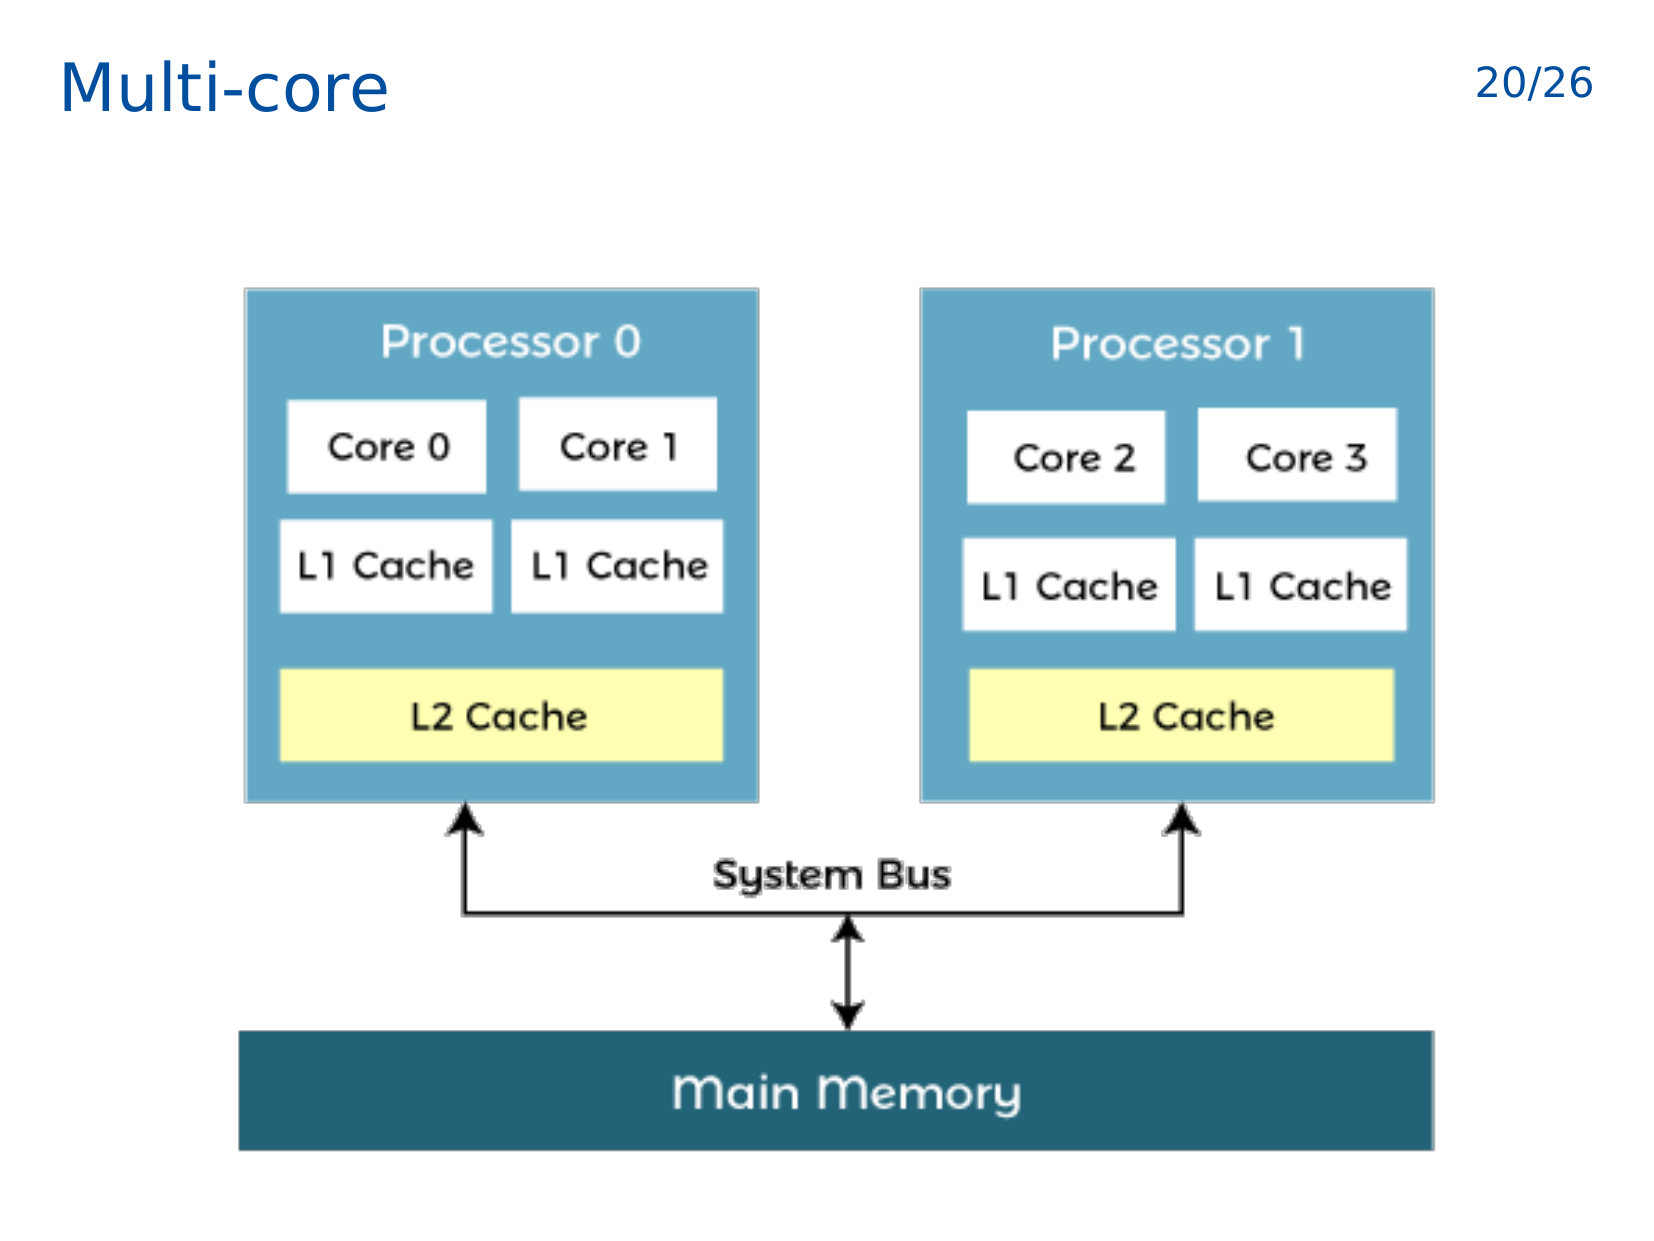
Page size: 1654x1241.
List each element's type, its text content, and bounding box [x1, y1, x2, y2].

picture [212, 278, 1463, 1182]
title Multi-core [59, 29, 1625, 148]
